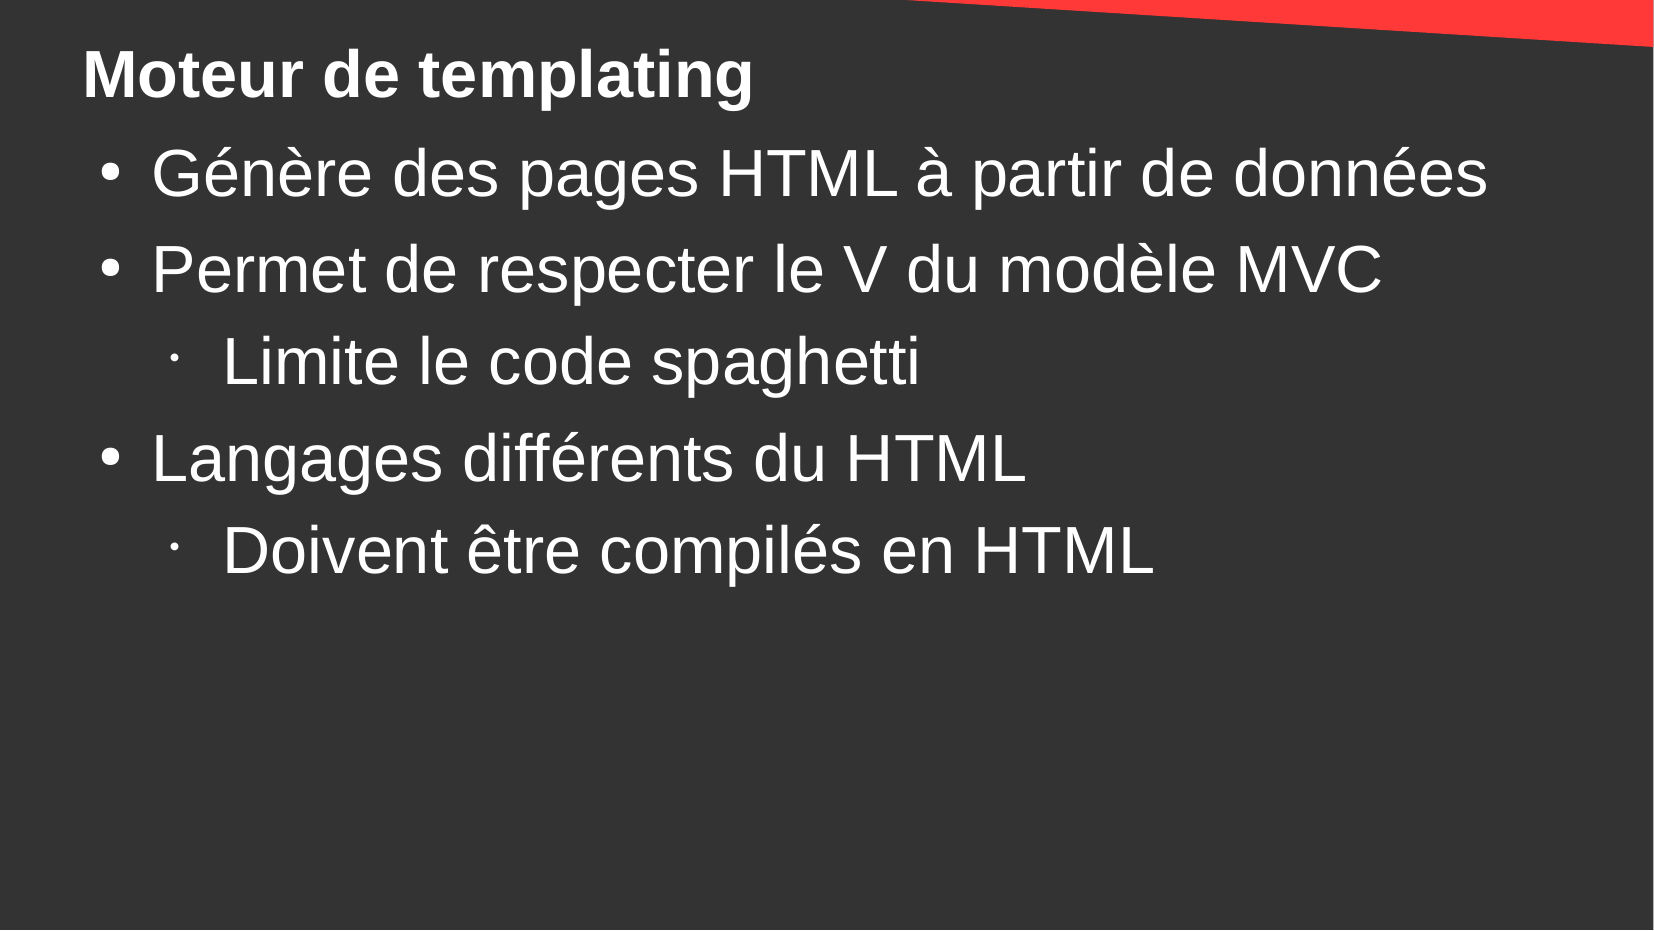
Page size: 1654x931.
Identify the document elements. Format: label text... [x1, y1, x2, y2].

title Moteur de templating [82, 37, 1571, 114]
list Génère des pages HTML à partir de données Permet de respecter le V du modèle MVC Limite le code spaghetti Langages différents du HTML Doivent être compilés en HTML [80, 135, 1620, 886]
text_box [905, 0, 1654, 48]
